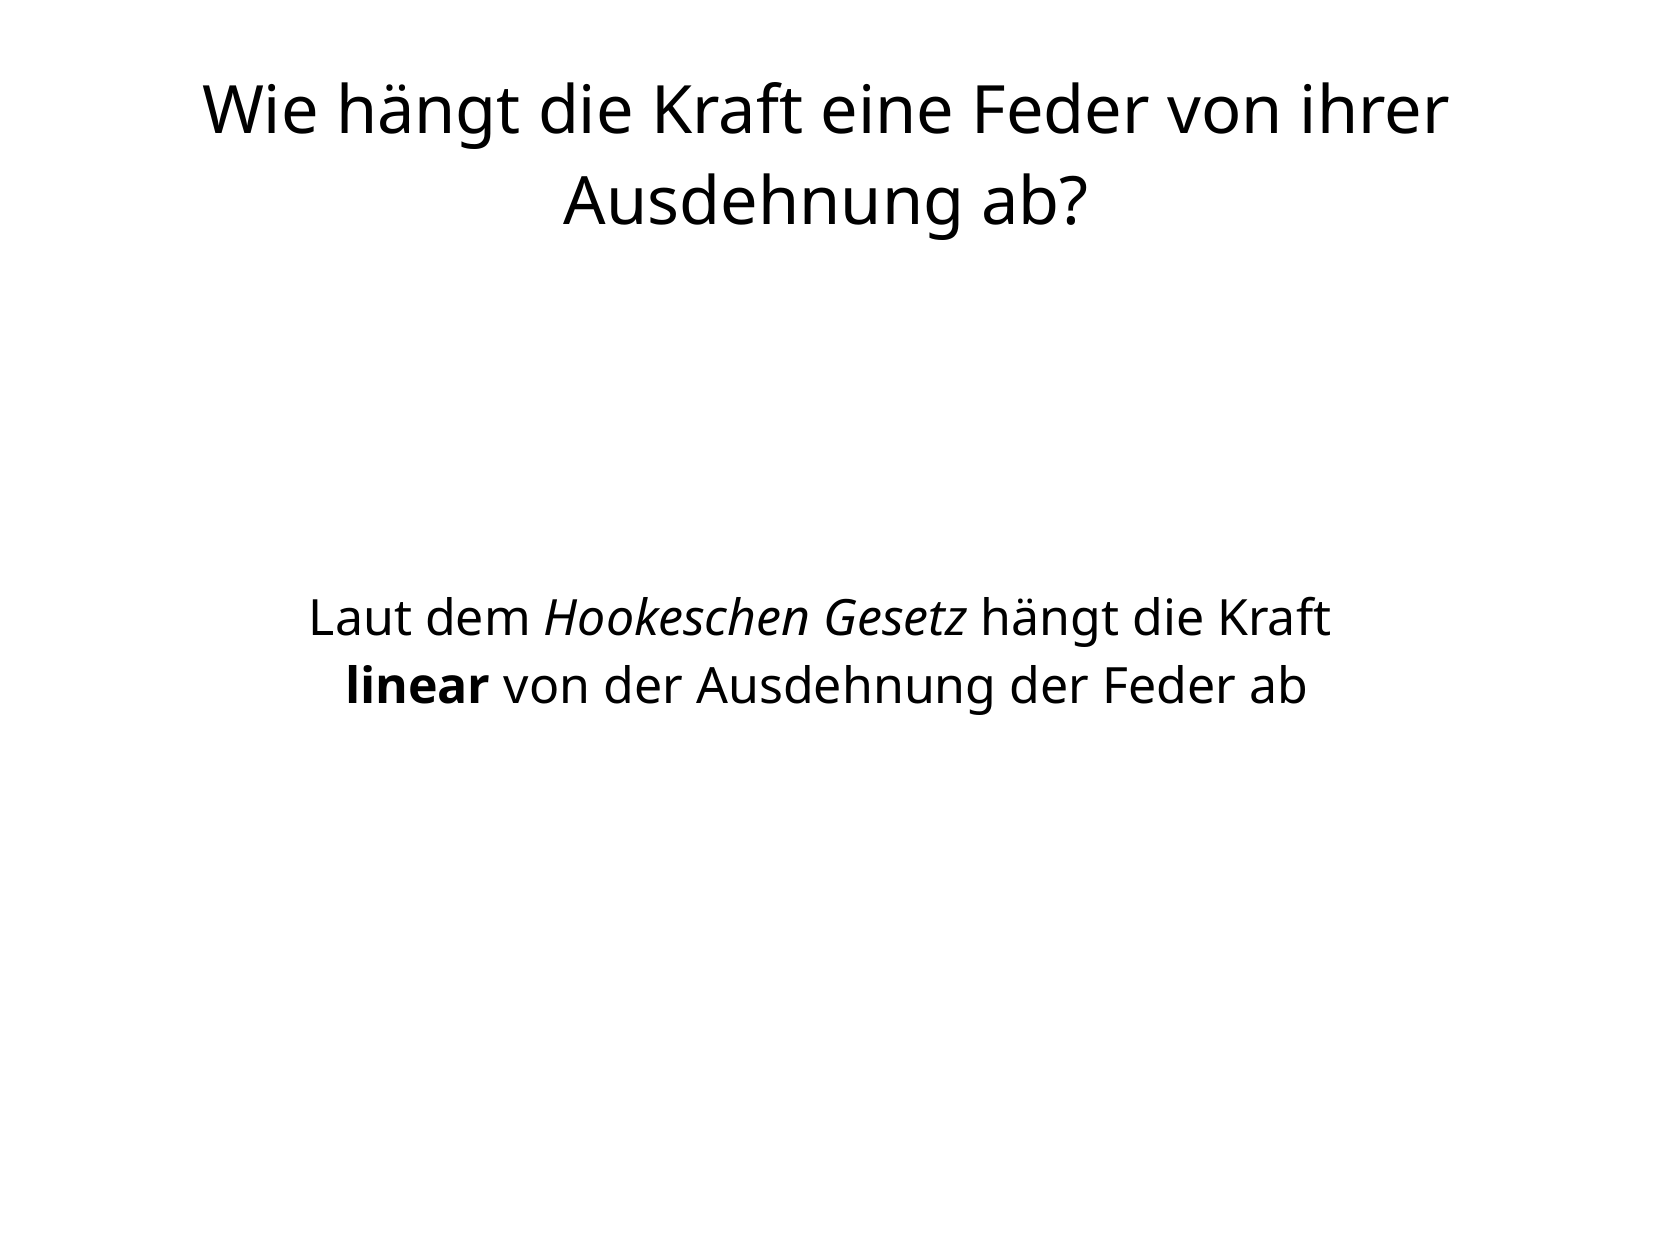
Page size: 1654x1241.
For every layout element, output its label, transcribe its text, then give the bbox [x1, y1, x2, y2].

subtitle Laut dem Hookeschen Gesetz hängt die Kraft linear von der Ausdehnung der Feder ab [82, 290, 1571, 1010]
title Wie hängt die Kraft eine Feder von ihrer Ausdehnung ab? [82, 49, 1571, 257]
